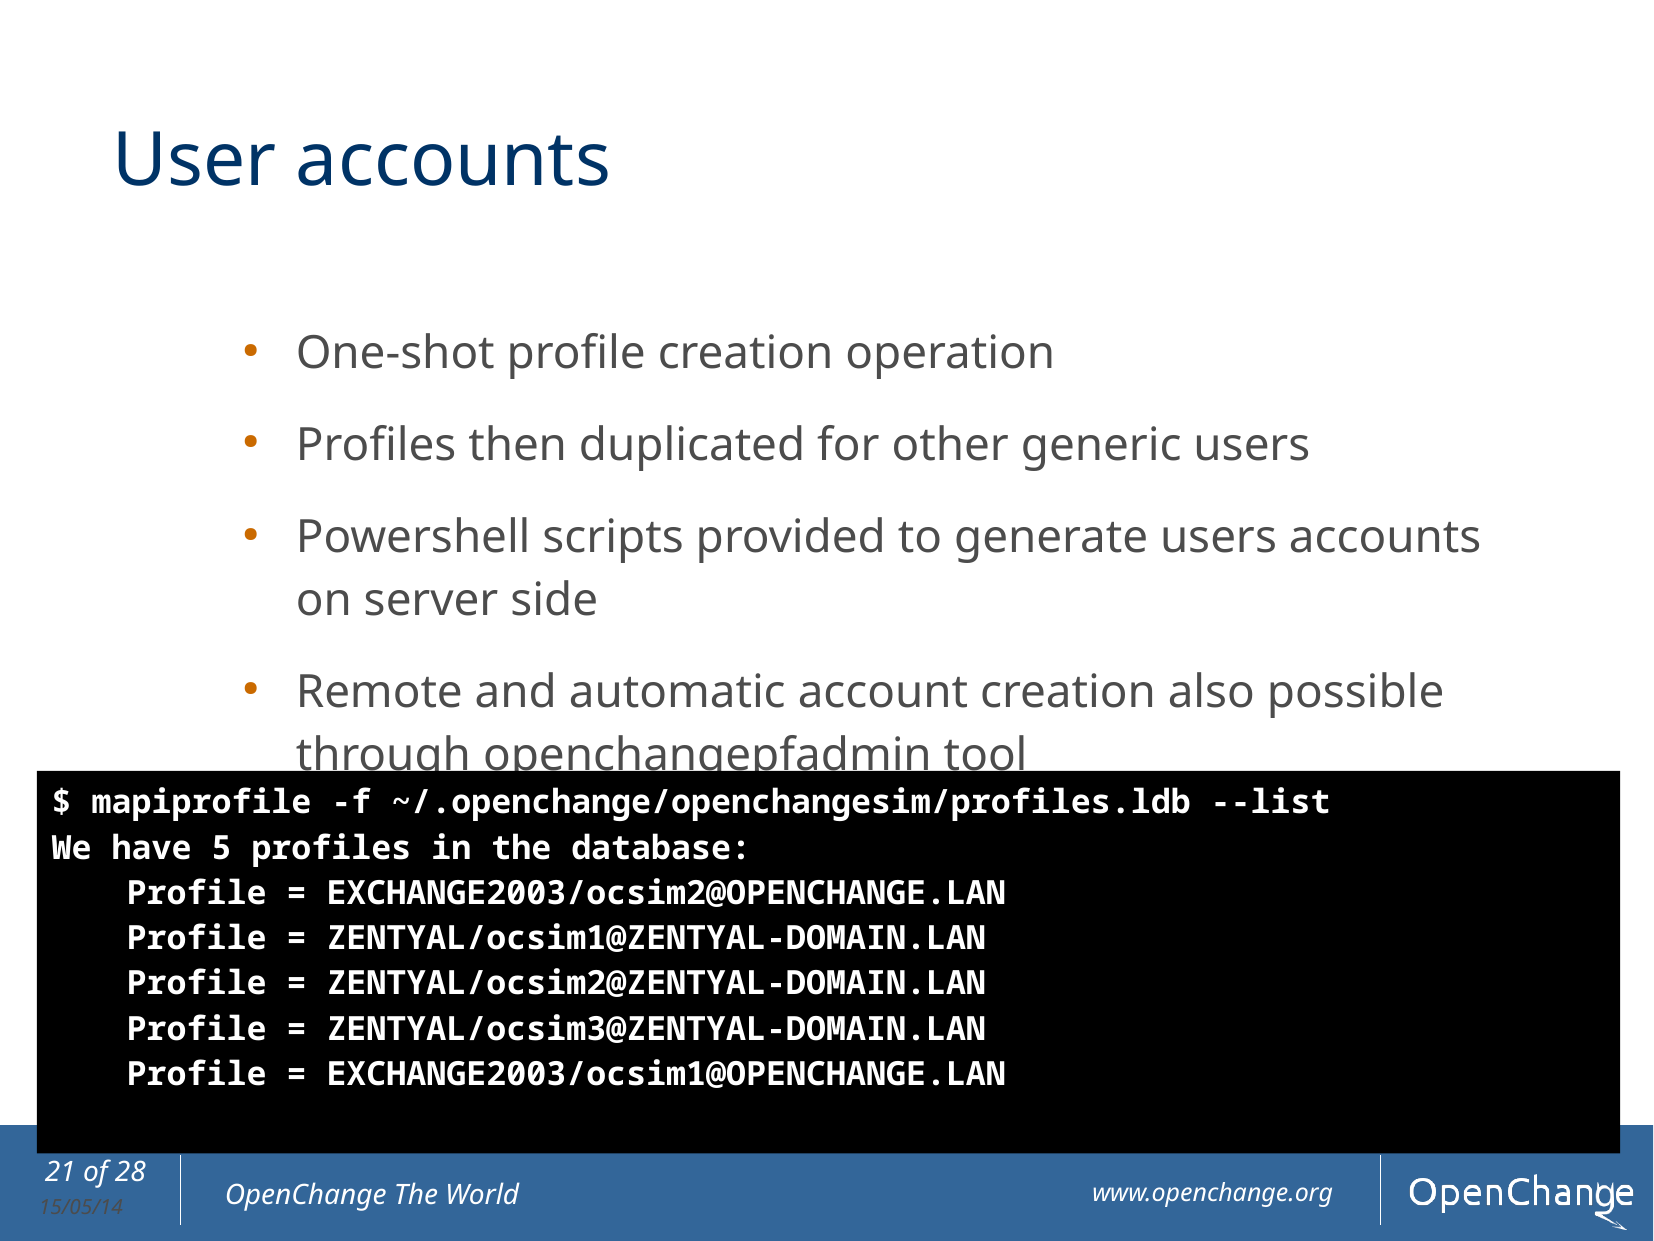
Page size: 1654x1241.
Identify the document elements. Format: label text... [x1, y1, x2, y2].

picture [1407, 1167, 1654, 1230]
list One-shot profile creation operation Profiles then duplicated for other generic users Powershell scripts provided to generate users accounts on server side Remote and automatic account creation also possible through openchangepfadmin tool [225, 319, 1486, 770]
text_box $ mapiprofile -f ~/.openchange/openchangesim/profiles.ldb --list We have 5 profiles in the database: Profile = EXCHANGE2003/ocsim2@OPENCHANGE.LAN Profile = ZENTYAL/ocsim1@ZENTYAL-DOMAIN.LAN Profile = ZENTYAL/ocsim2@ZENTYAL-DOMAIN.LAN Profile = ZENTYAL/ocsim3@ZENTYAL-DOMAIN.LAN Profile = EXCHANGE2003/ocsim1@OPENCHANGE.LAN [36, 770, 1621, 1095]
title User accounts [112, 105, 1523, 208]
